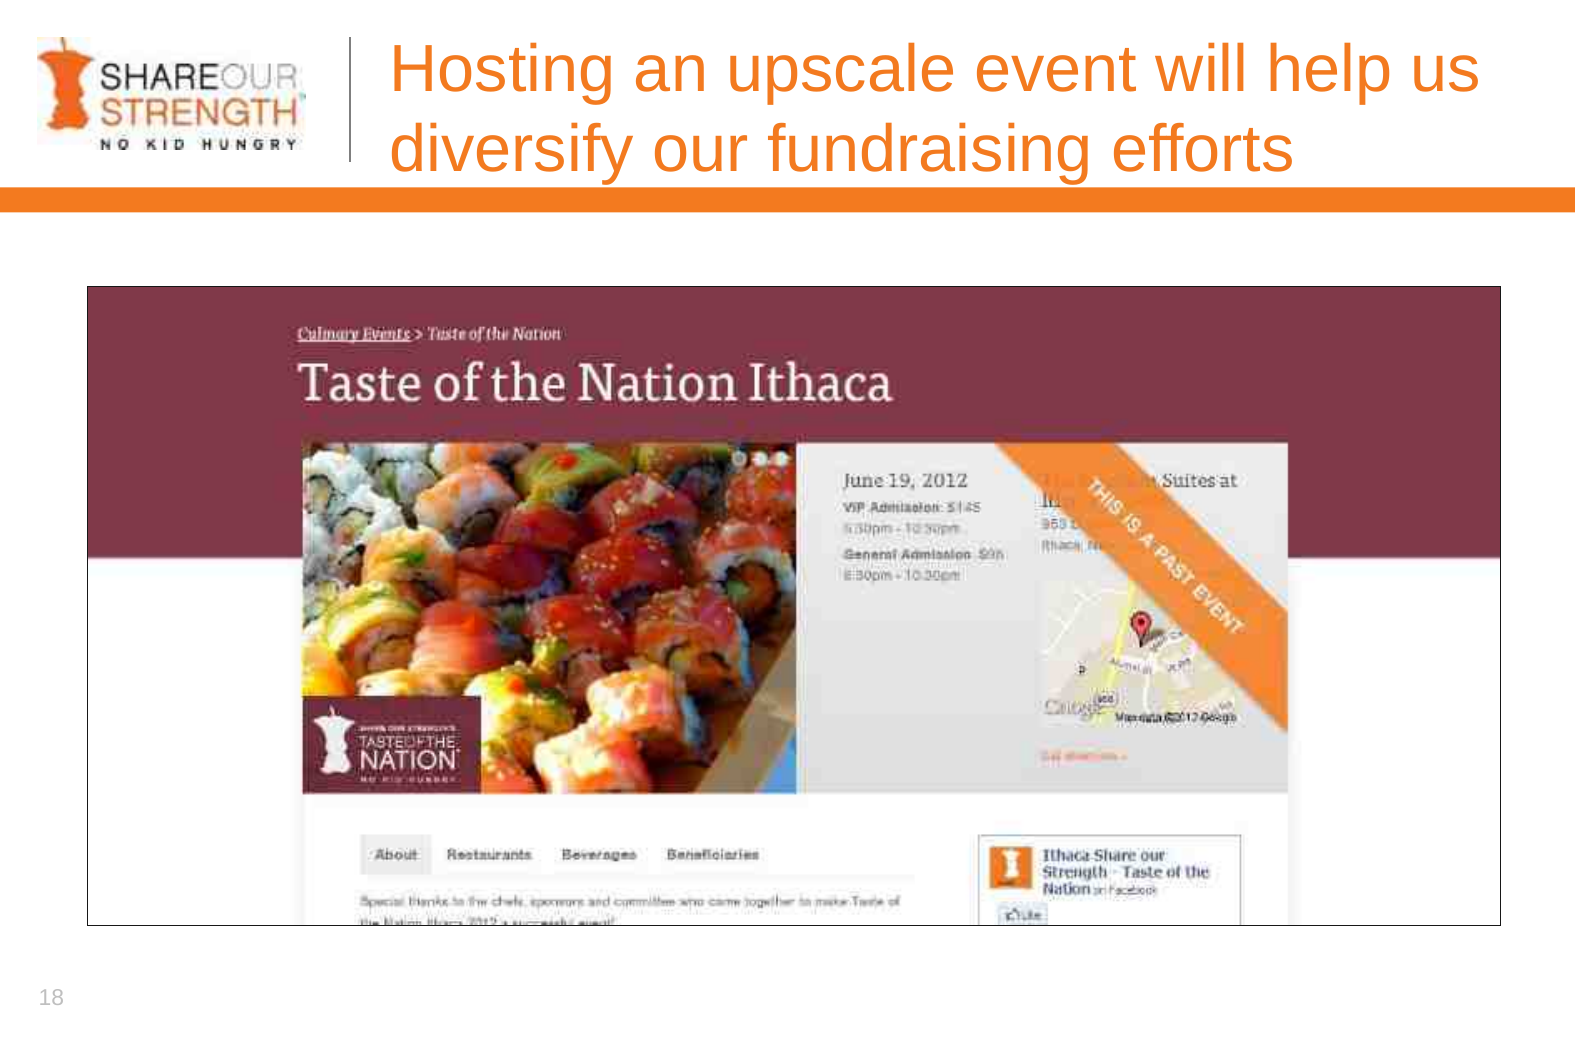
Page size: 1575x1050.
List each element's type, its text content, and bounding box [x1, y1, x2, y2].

title Hosting an upscale event will help us diversify our fundraising efforts [375, 17, 1513, 113]
picture [88, 287, 1500, 925]
picture [37, 37, 306, 150]
